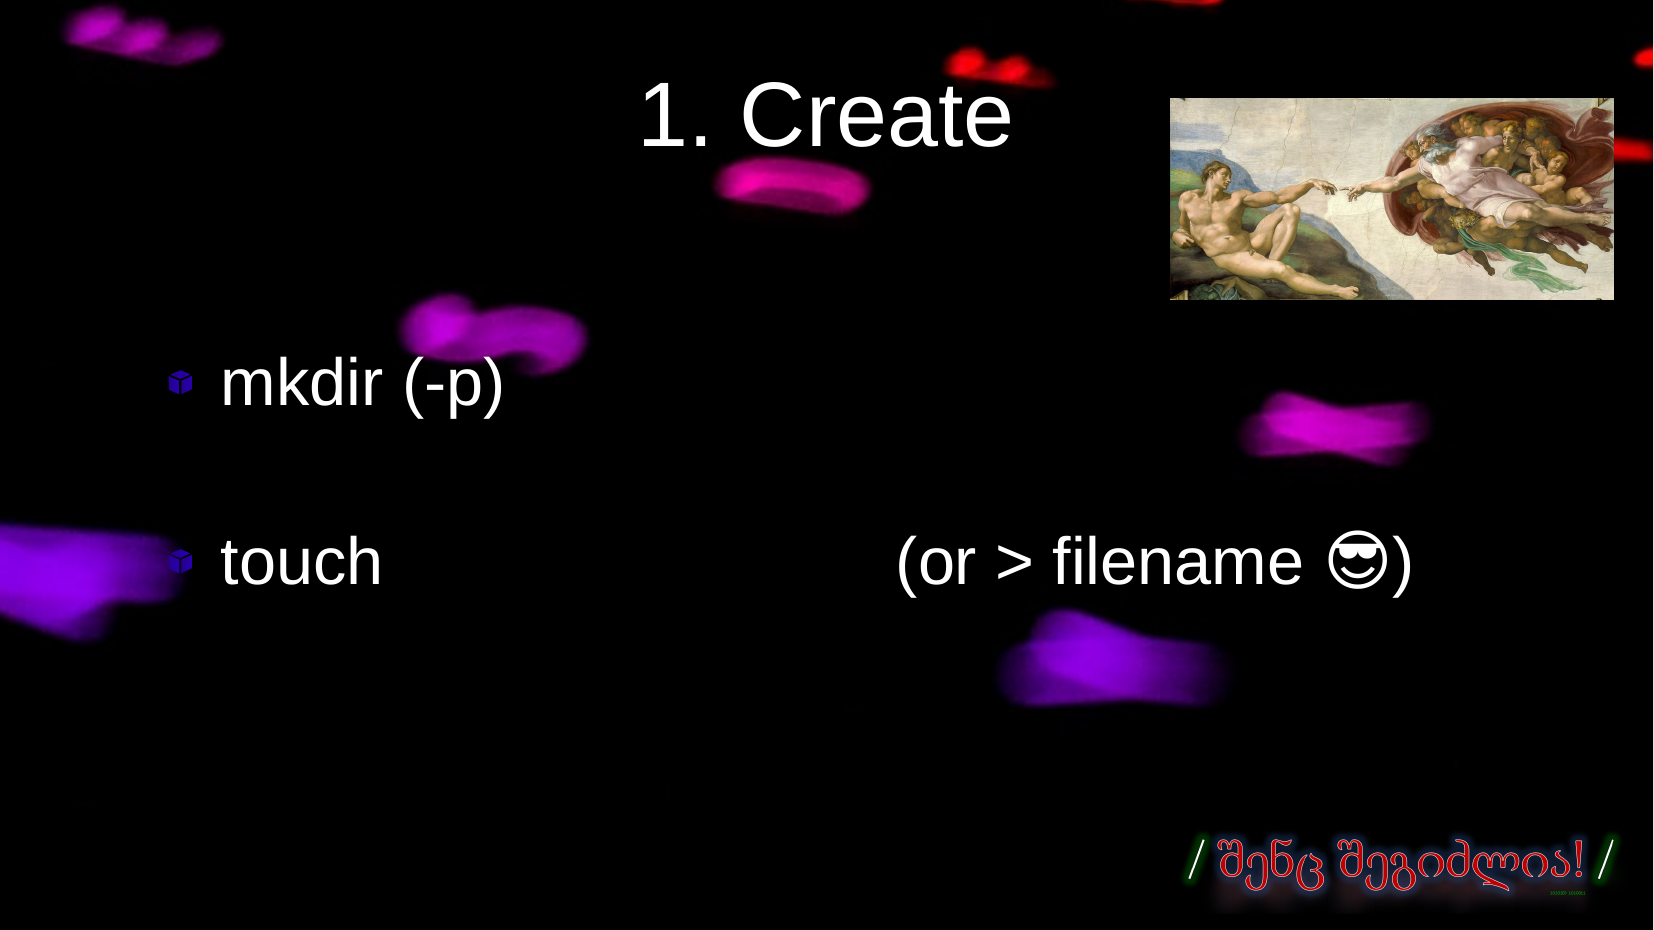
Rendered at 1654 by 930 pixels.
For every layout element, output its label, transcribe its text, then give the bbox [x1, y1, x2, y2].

list mkdir (-p) touch (or > filename 😎) [150, 269, 1501, 810]
picture [0, 0, 1654, 930]
title 1. Create [82, 37, 1571, 193]
